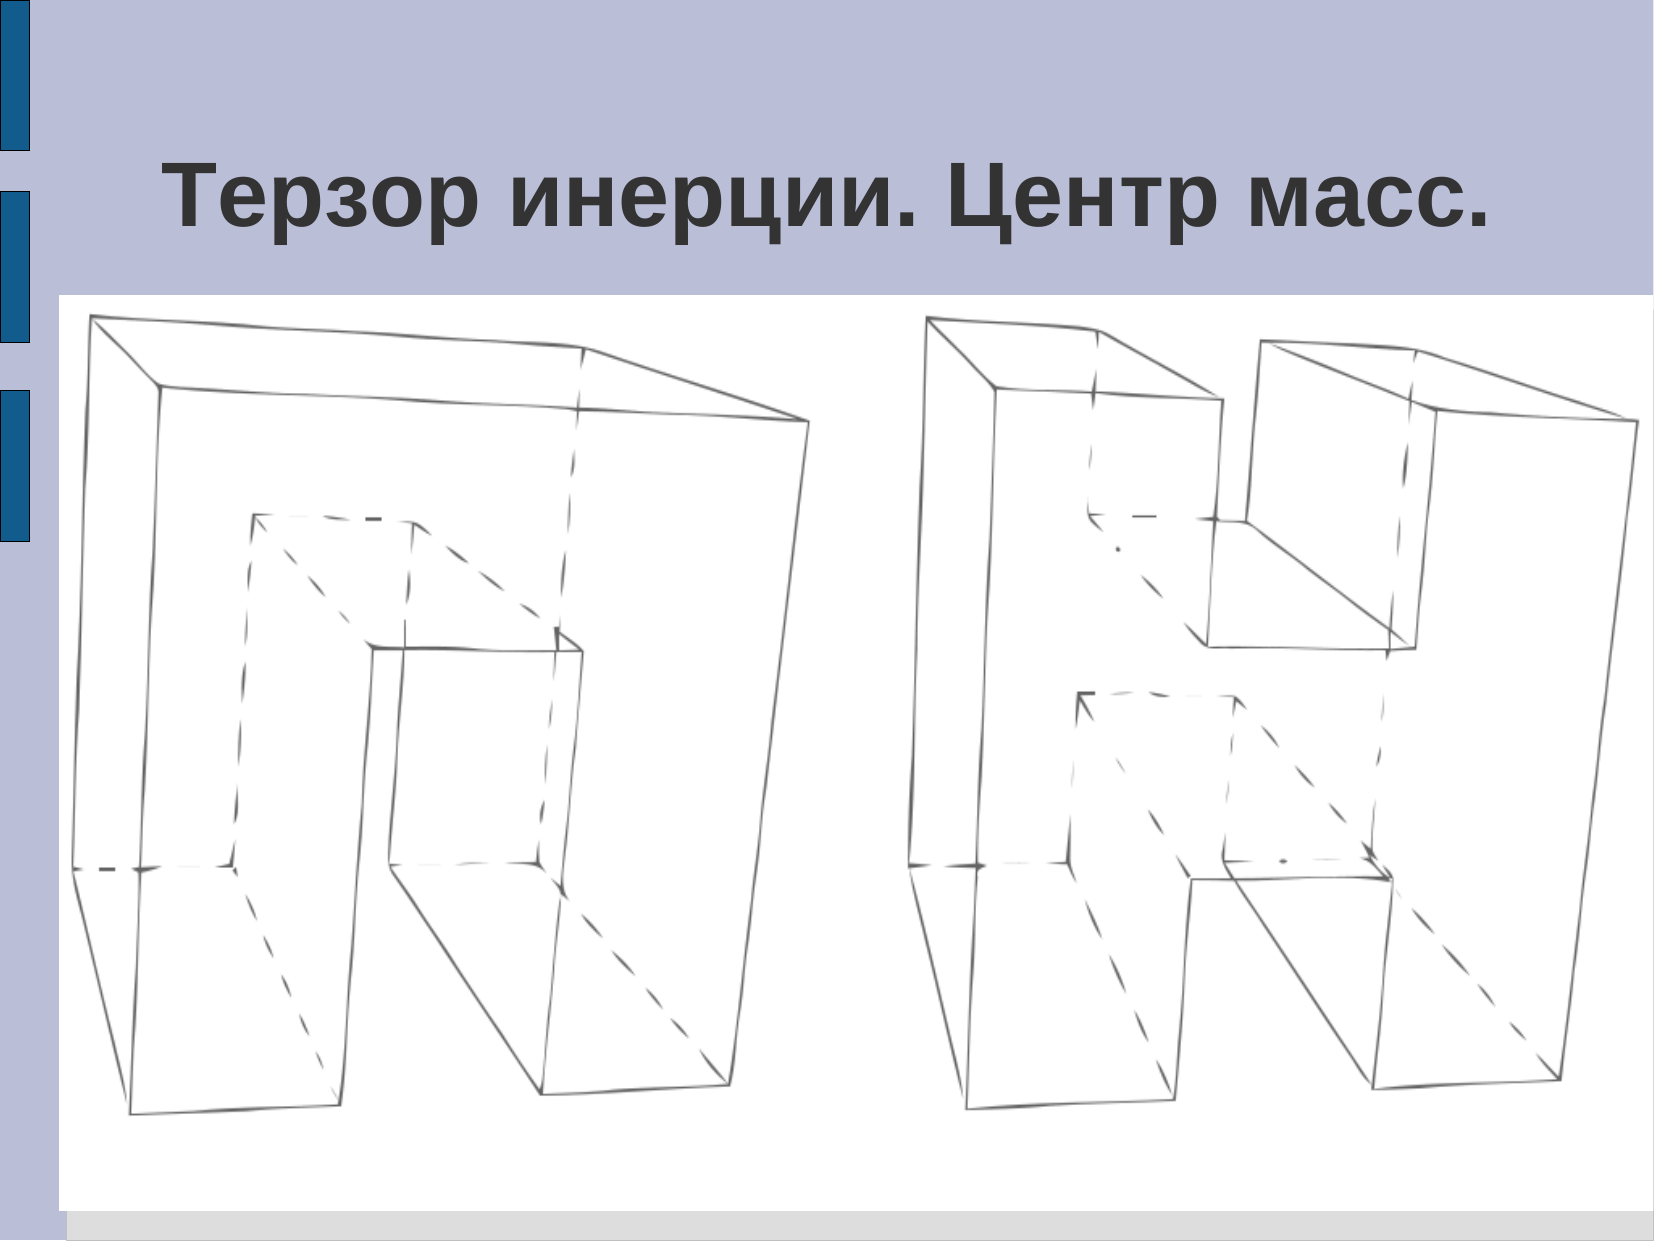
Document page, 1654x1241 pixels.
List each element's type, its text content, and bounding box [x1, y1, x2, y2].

picture [59, 295, 1654, 1211]
title Терзор инерции. Центр масс. [121, 91, 1534, 295]
